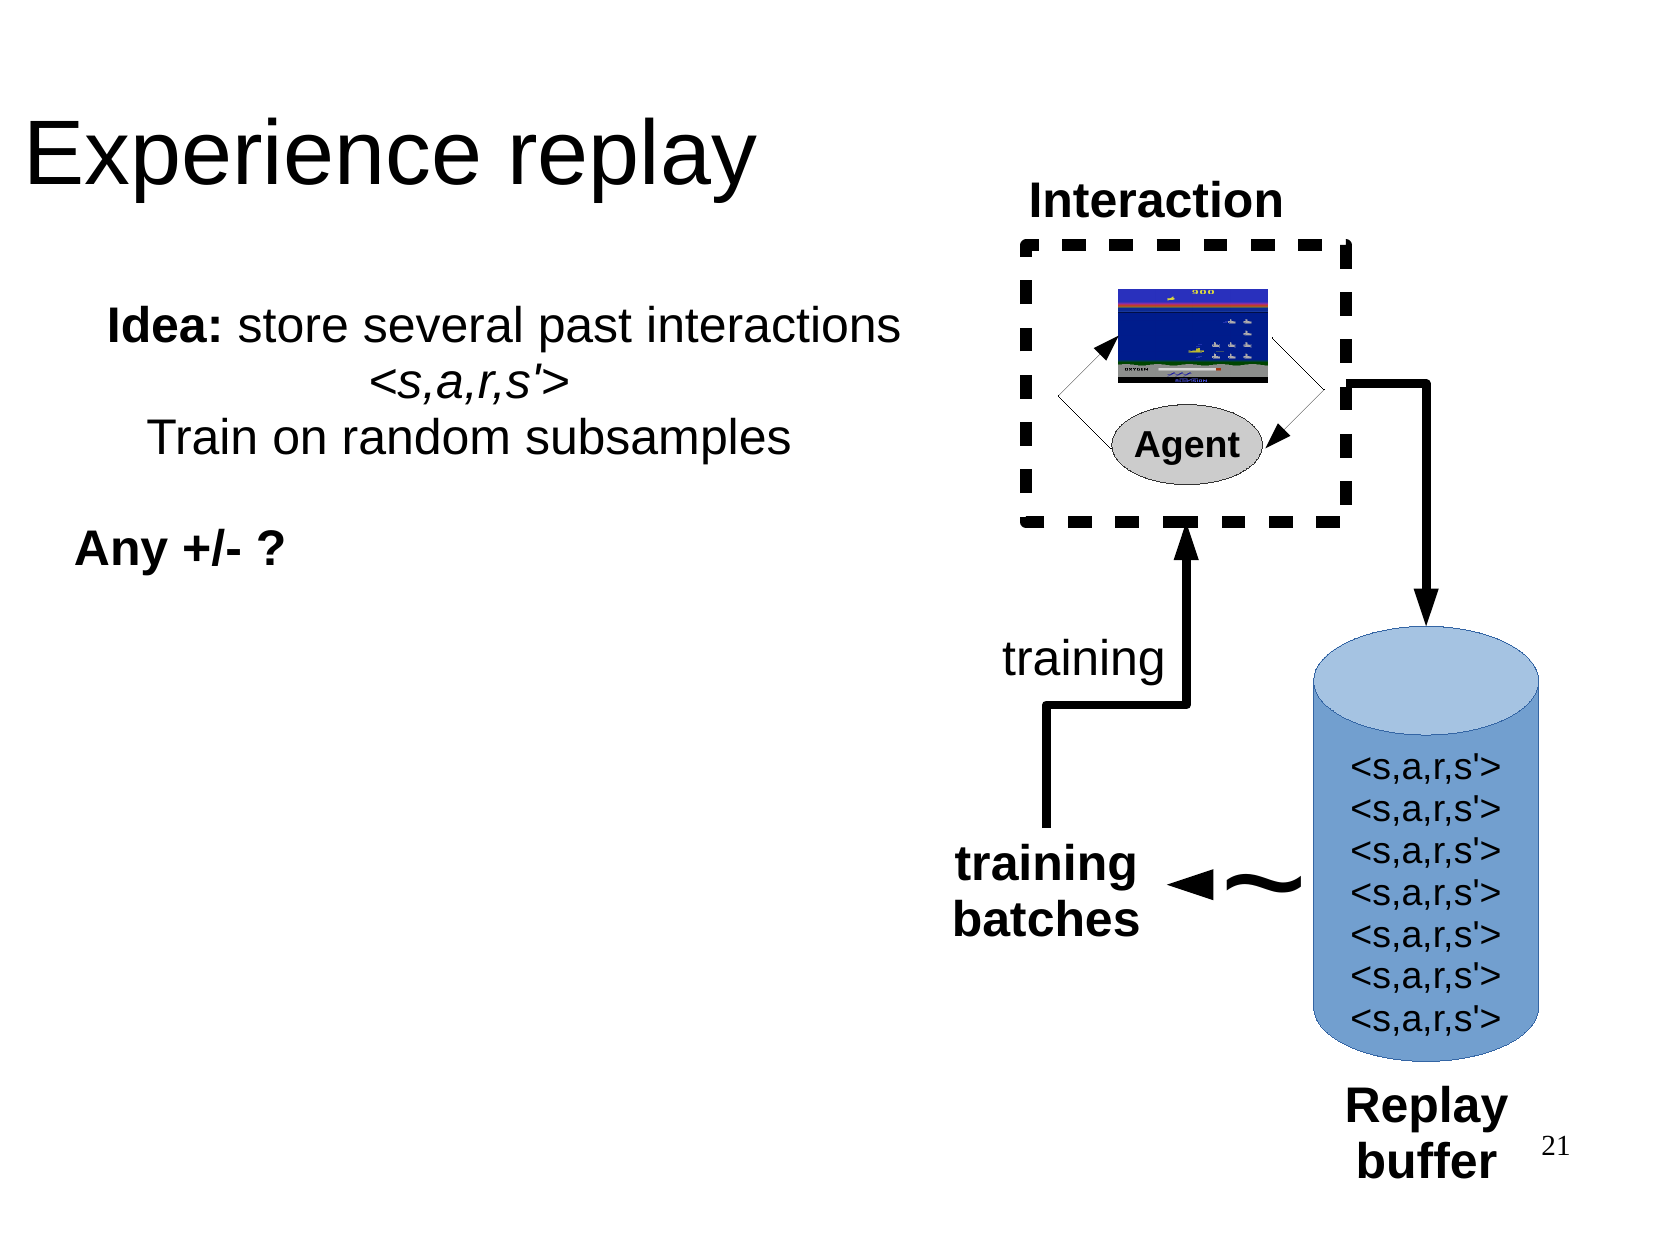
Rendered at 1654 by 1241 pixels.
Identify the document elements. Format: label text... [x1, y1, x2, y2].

text_box Replay buffer [1329, 1070, 1524, 1198]
text_box Idea: store several past interactions <s,a,r,s'> Train on random subsamples Any +/- ? [17, 234, 921, 1165]
text_box training batches [928, 828, 1165, 956]
text_box Interaction [1013, 164, 1300, 236]
picture [1118, 289, 1268, 383]
text_box [1026, 257, 1346, 523]
text_box ~ [1205, 790, 1323, 973]
title Experience replay [23, 49, 1512, 257]
text_box training [977, 622, 1191, 736]
text_box <s,a,r,s'> <s,a,r,s'> <s,a,r,s'> <s,a,r,s'> <s,a,r,s'> <s,a,r,s'> <s,a,r,s'> [1313, 685, 1539, 1062]
text_box Agent [1111, 404, 1263, 485]
